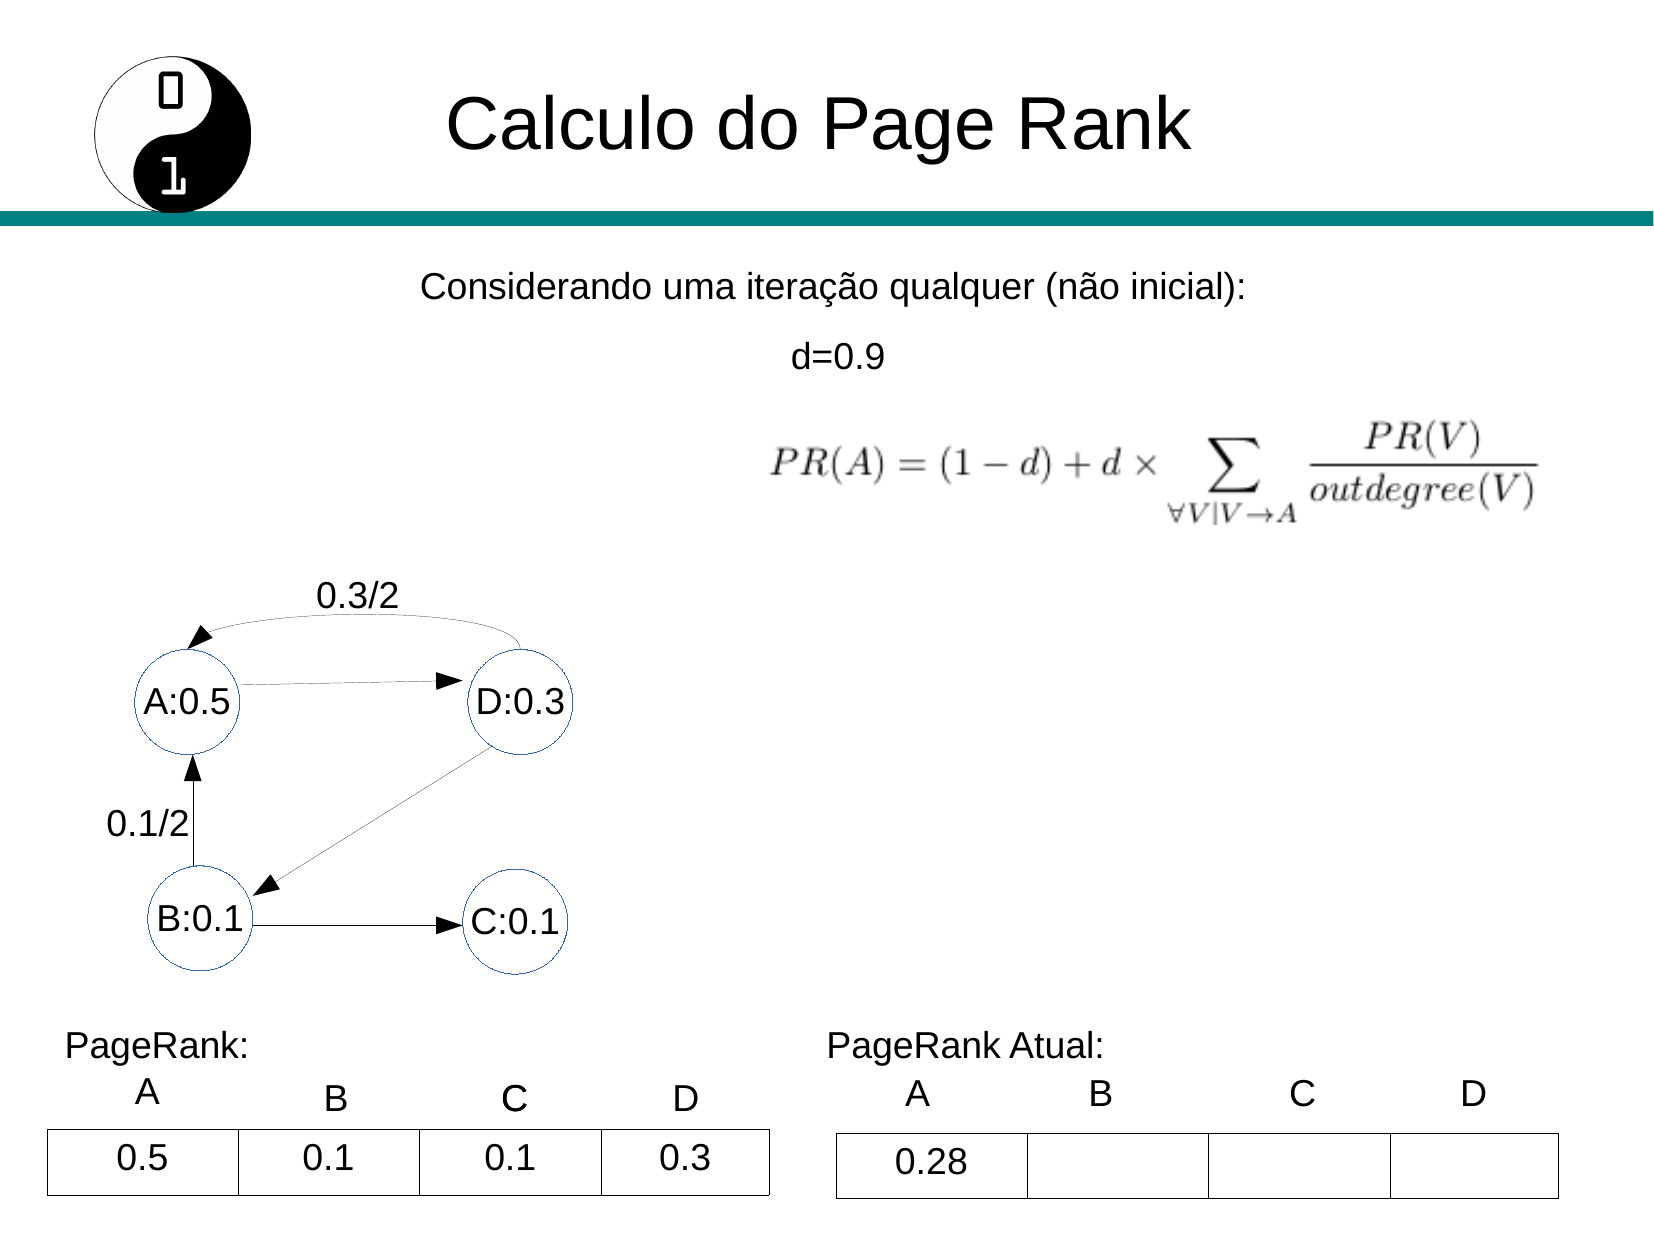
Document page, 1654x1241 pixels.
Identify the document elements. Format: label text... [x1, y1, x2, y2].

text_box B:0.1 [147, 865, 253, 971]
text_box A:0.5 [134, 649, 240, 755]
text_box Considerando uma iteração qualquer (não inicial): [405, 258, 1262, 316]
text_box 0.3/2 [301, 566, 426, 624]
text_box D [1445, 1065, 1501, 1122]
picture [750, 404, 1582, 526]
text_box d=0.9 [776, 328, 901, 386]
table_header 0.28 [837, 1134, 1027, 1198]
text_box B [309, 1069, 364, 1127]
text_box A [890, 1075, 946, 1122]
table_header [1028, 1134, 1208, 1198]
text_box A [120, 1075, 175, 1121]
table_header [1391, 1134, 1558, 1198]
title Calculo do Page Rank [0, 19, 1654, 211]
text_box C [1274, 1065, 1329, 1122]
picture [94, 56, 251, 213]
text_box D:0.3 [467, 649, 573, 755]
table_header 0.5 [48, 1130, 238, 1195]
text_box D [657, 1069, 713, 1127]
table_header [1209, 1134, 1390, 1198]
table_header 0.1 [420, 1130, 601, 1195]
table_header 0.1 [239, 1130, 419, 1195]
table_header 0.3 [602, 1130, 769, 1195]
text_box C:0.1 [462, 869, 568, 975]
text_box 0.1/2 [91, 795, 205, 852]
text_box PageRank: [49, 1017, 265, 1075]
text_box PageRank Atual: [811, 1017, 1120, 1075]
text_box B [1073, 1065, 1129, 1122]
text_box C [486, 1069, 541, 1127]
